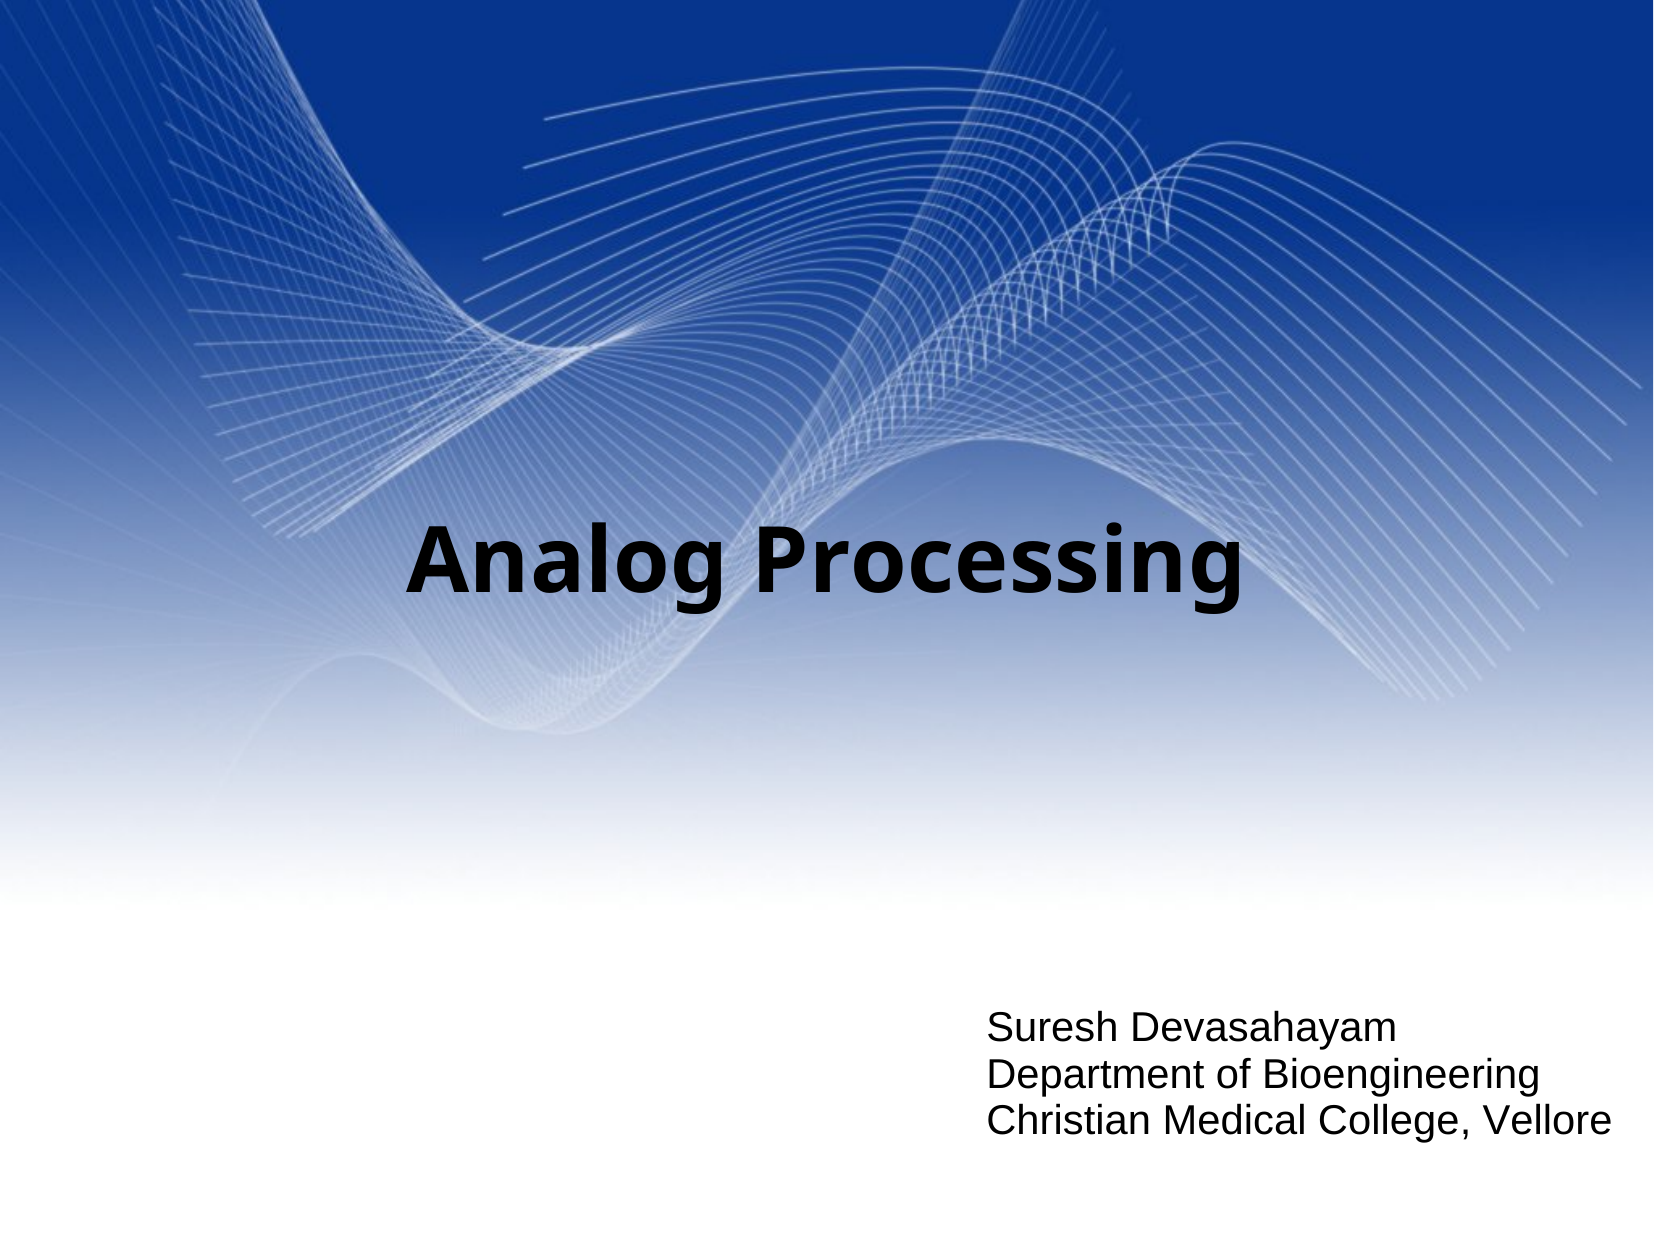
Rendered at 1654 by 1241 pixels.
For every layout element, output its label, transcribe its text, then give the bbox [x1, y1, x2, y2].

list Suresh Devasahayam Department of Bioengineering Christian Medical College, Vellore [915, 1003, 1625, 1192]
title Analog Processing [0, 386, 1653, 853]
picture [0, 0, 1654, 1241]
